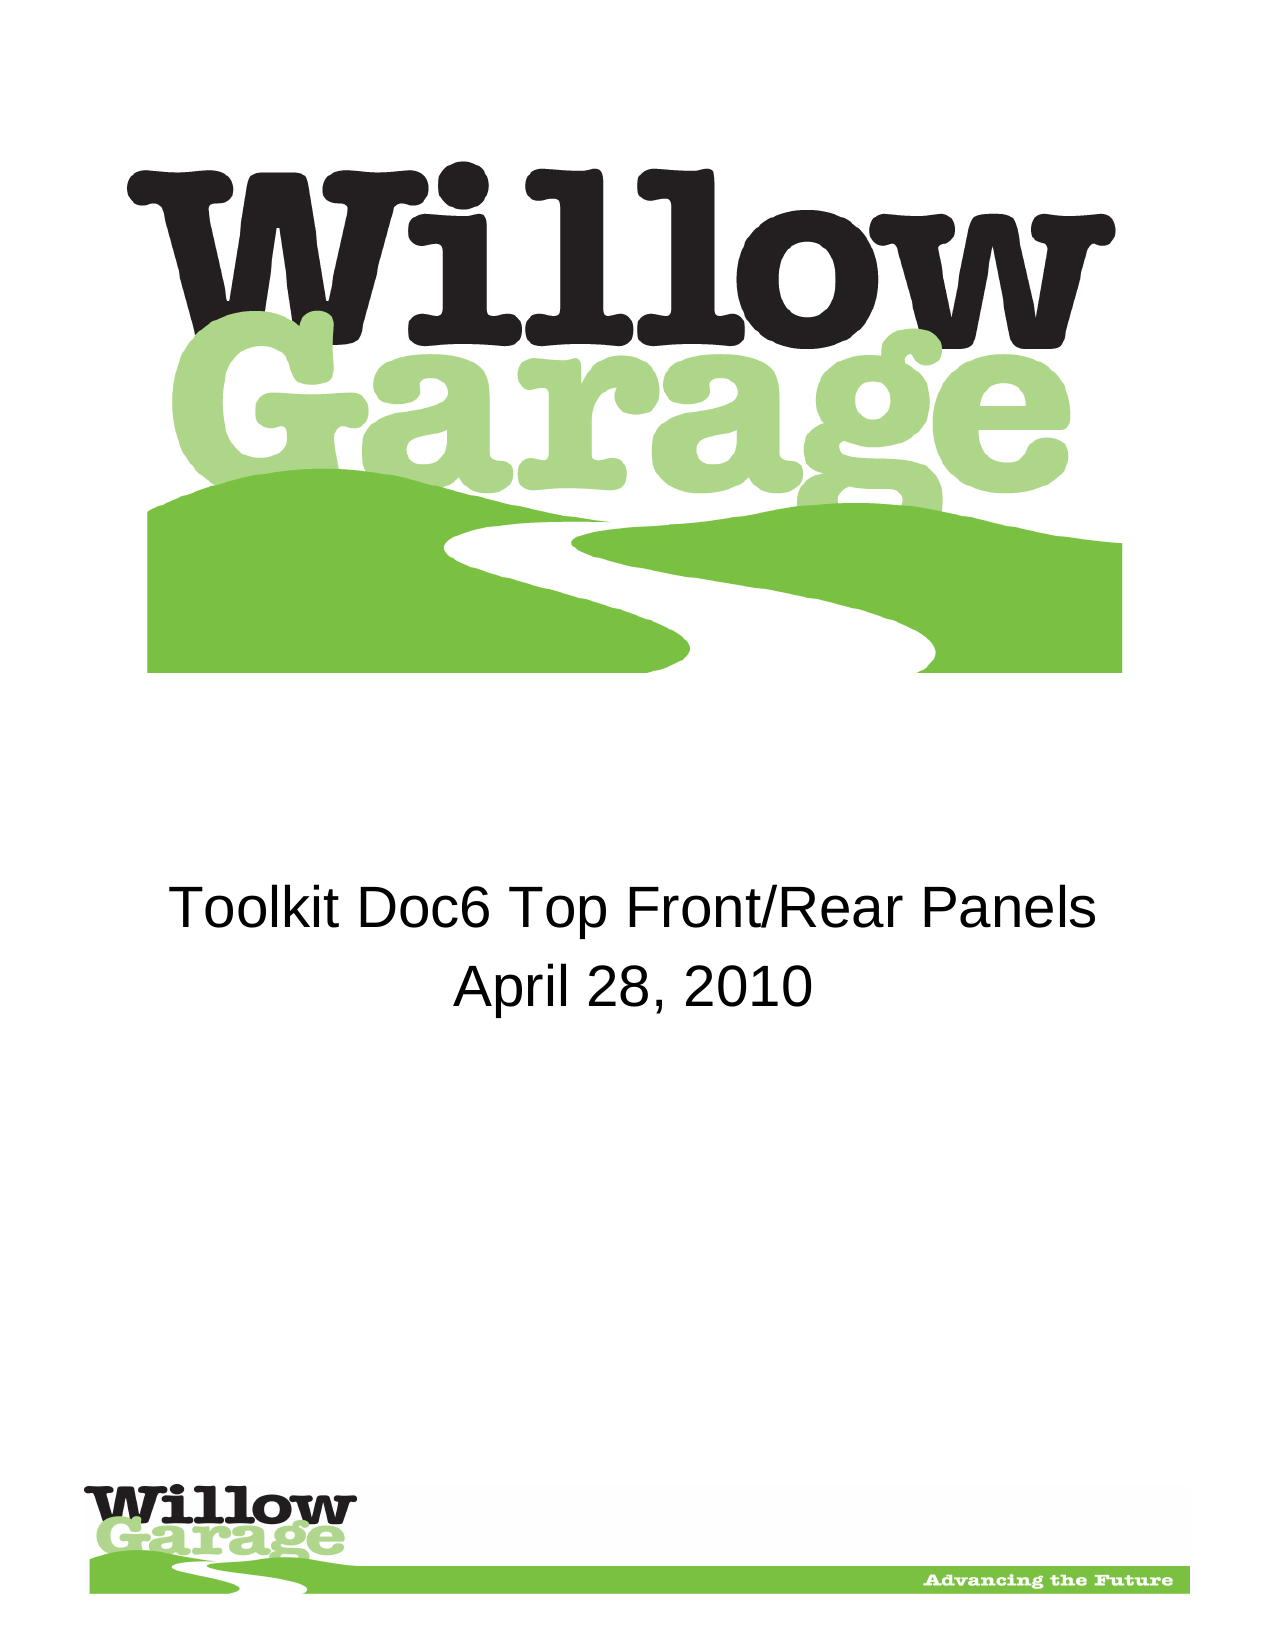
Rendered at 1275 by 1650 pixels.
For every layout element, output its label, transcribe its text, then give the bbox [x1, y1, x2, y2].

picture [42, 42, 1233, 784]
list Toolkit Doc6 Top Front/Rear Panels April 28, 2010 [42, 866, 1233, 1197]
picture [84, 1484, 1190, 1594]
